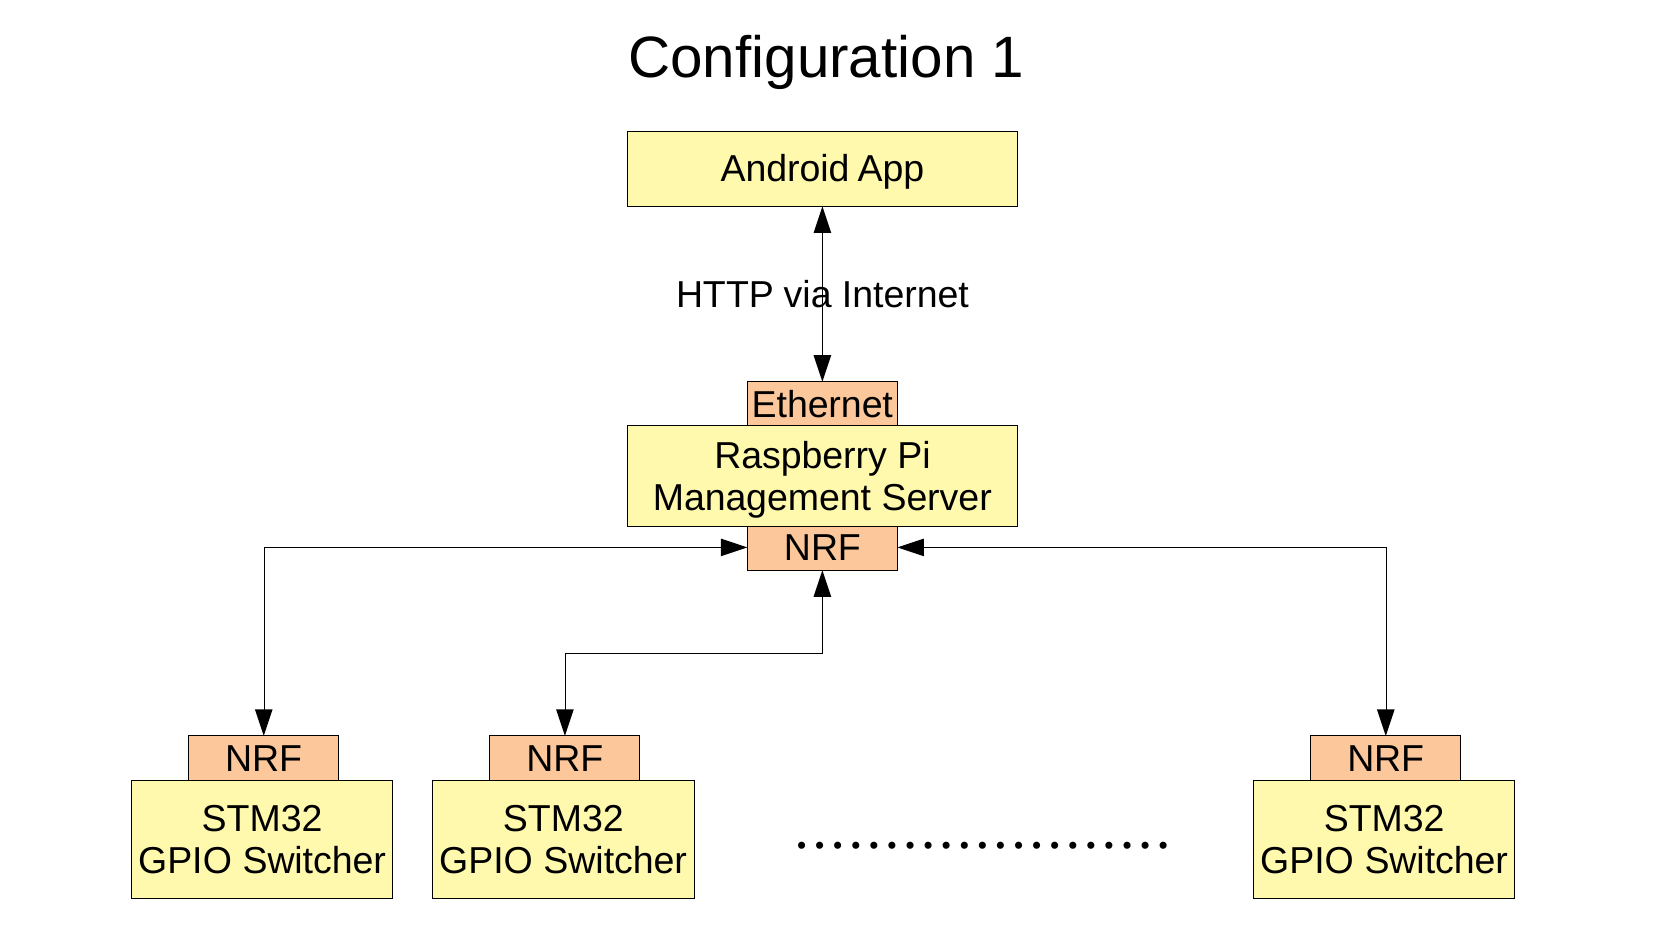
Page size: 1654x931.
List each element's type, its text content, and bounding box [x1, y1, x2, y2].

text_box STM32 GPIO Switcher [131, 780, 393, 899]
text_box STM32 GPIO Switcher [432, 780, 695, 899]
text_box ………………… [735, 791, 1231, 870]
text_box Configuration 1 [0, 17, 1654, 98]
text_box STM32 GPIO Switcher [1253, 780, 1515, 899]
text_box NRF [188, 735, 339, 780]
text_box Android App [627, 131, 1018, 207]
text_box Raspberry Pi Management Server [627, 425, 1018, 527]
text_box NRF [1310, 735, 1461, 780]
text_box NRF [747, 527, 898, 571]
text_box Ethernet [747, 381, 898, 425]
text_box NRF [489, 735, 640, 780]
